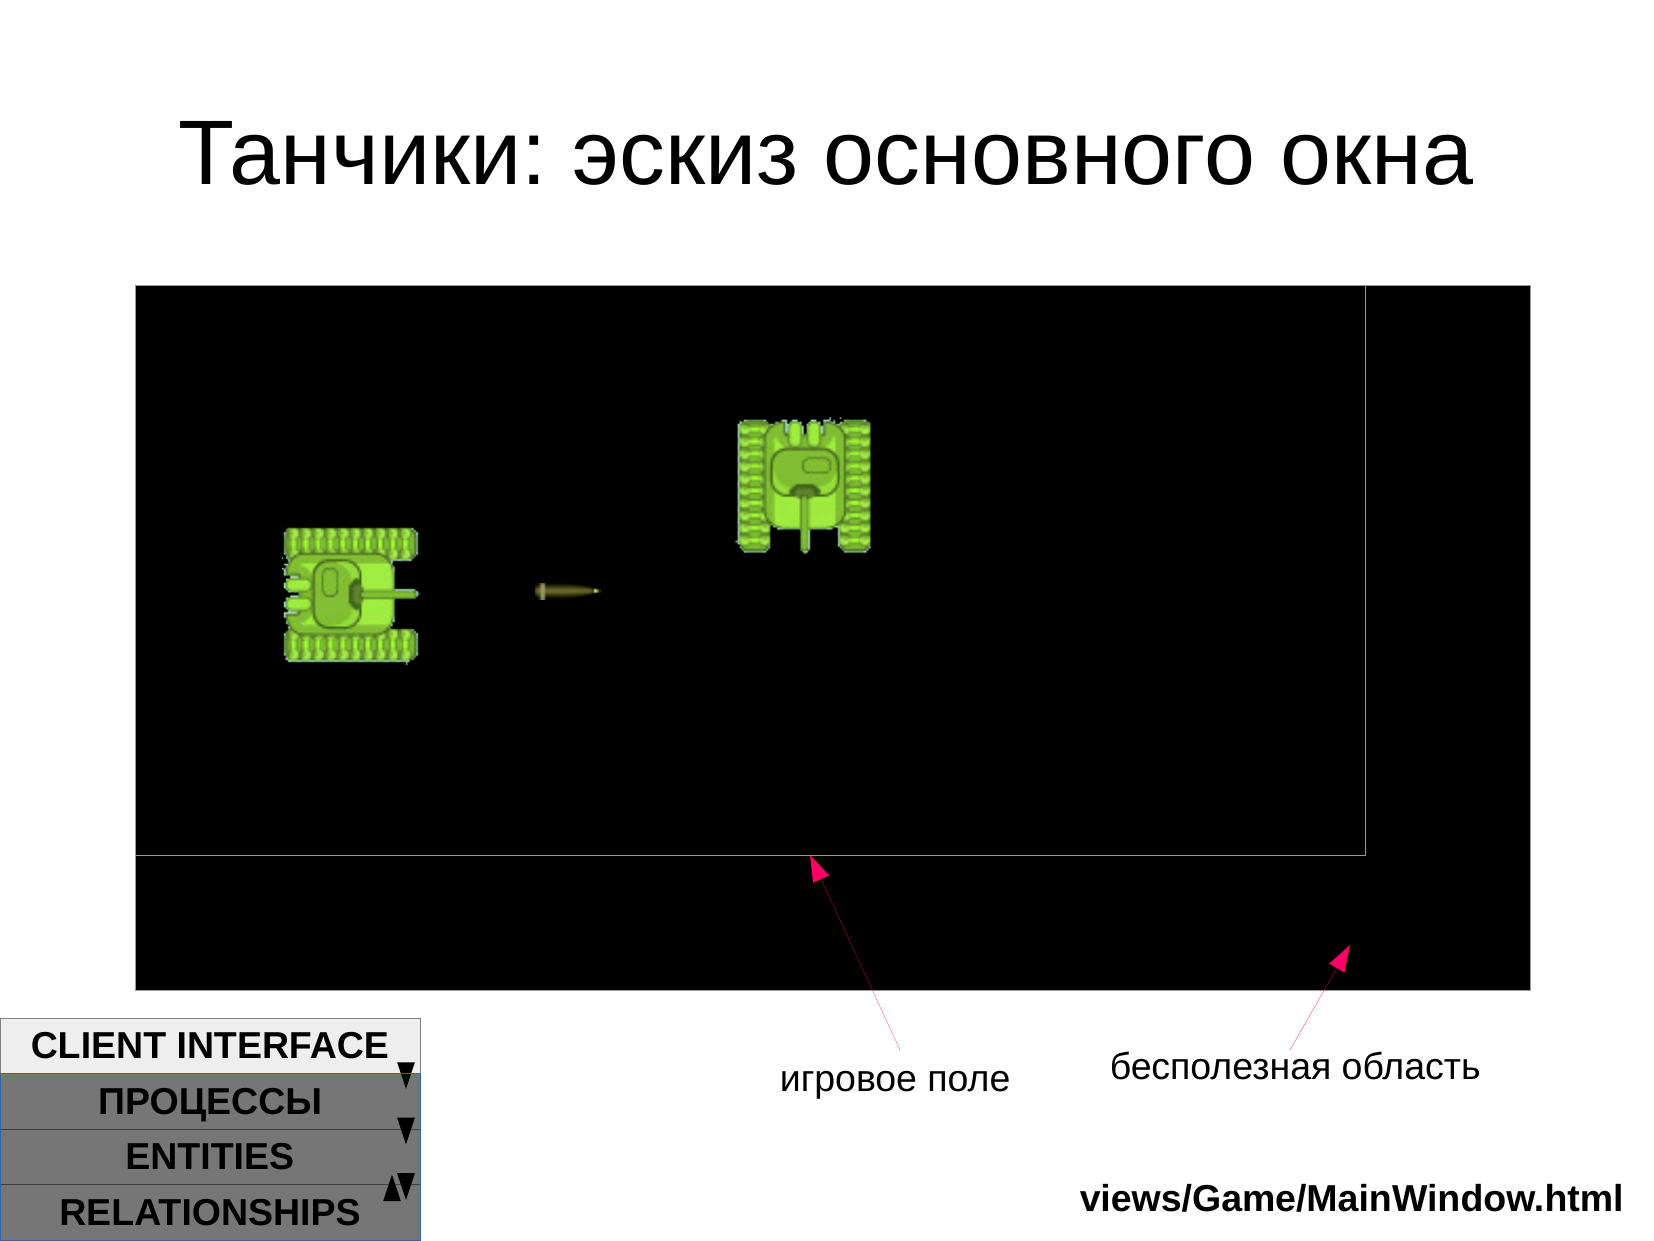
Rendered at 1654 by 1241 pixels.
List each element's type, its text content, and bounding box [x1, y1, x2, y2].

title Танчики: эскиз основного окна [82, 49, 1571, 257]
picture [735, 417, 875, 556]
picture [282, 524, 421, 665]
text_box [0, 1073, 421, 1241]
text_box игровое поле [765, 1050, 1026, 1107]
text_box CLIENT INTERFACE [0, 1018, 421, 1073]
text_box views/Game/MainWindow.html [1065, 1170, 1640, 1227]
text_box [135, 285, 1531, 991]
text_box бесполезная область [1095, 1038, 1496, 1096]
picture [535, 583, 601, 601]
